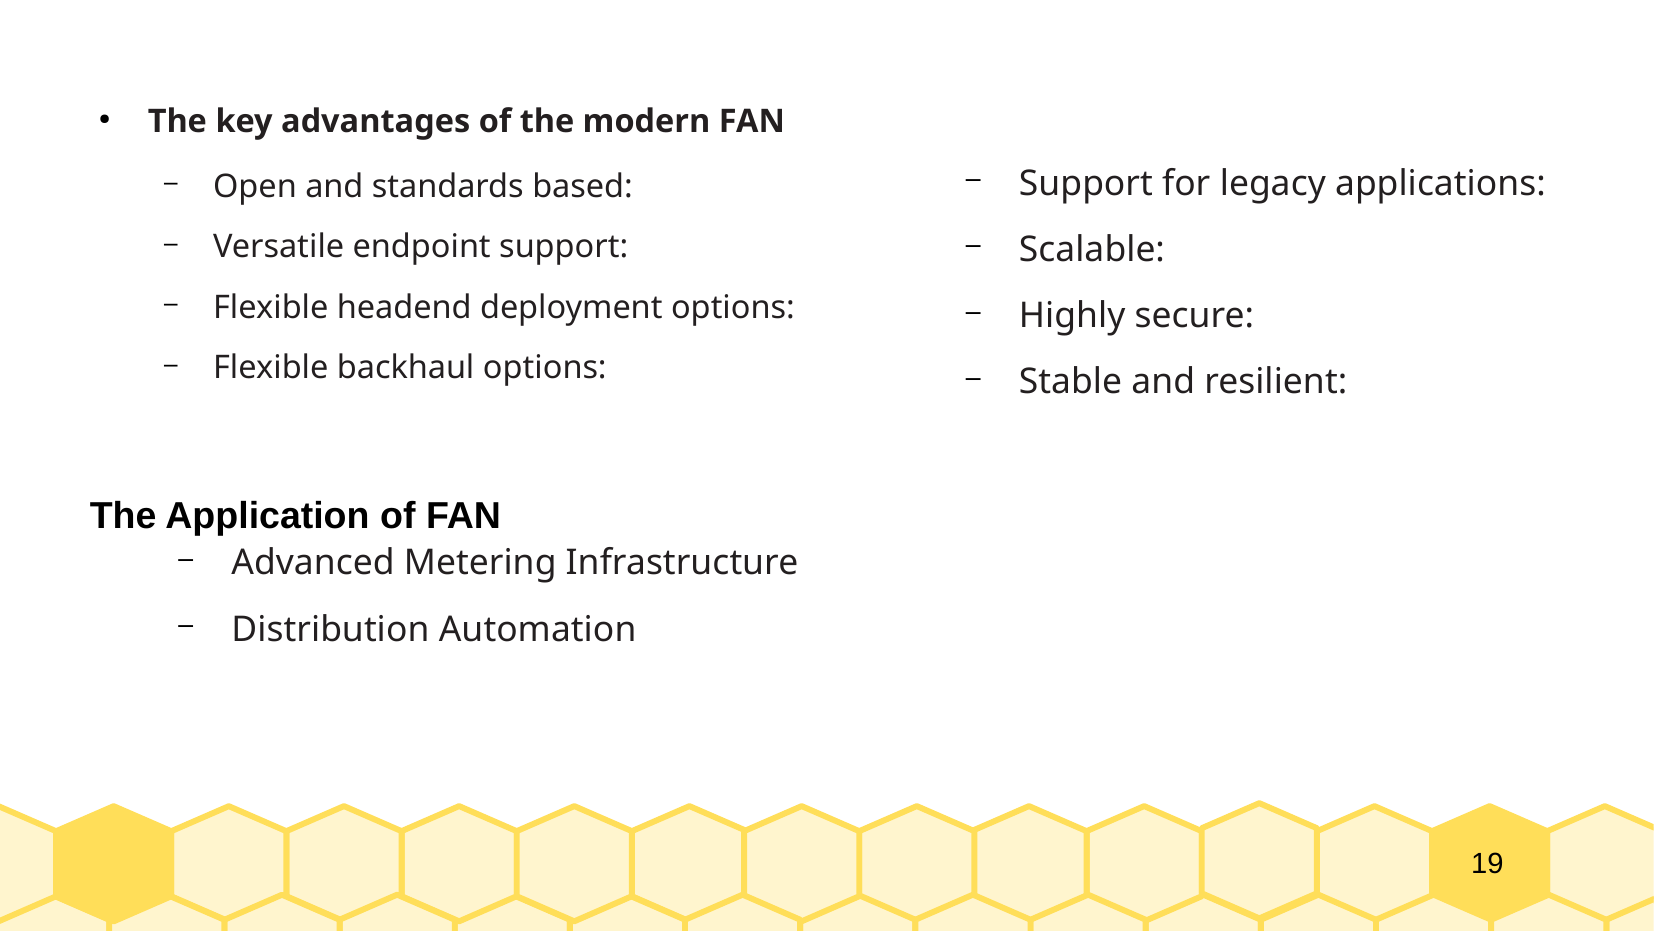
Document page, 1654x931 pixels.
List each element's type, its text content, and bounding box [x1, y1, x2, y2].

text_box The Application of FAN Advanced Metering Infrastructure Distribution Automation [75, 487, 1576, 687]
list The key advantages of the modern FAN Open and standards based: Versatile endpoint support: Flexible headend deployment options: Flexible backhaul options: [82, 98, 826, 451]
text_box Support for legacy applications: Scalable: Highly secure: Stable and resilient: [862, 150, 1576, 467]
